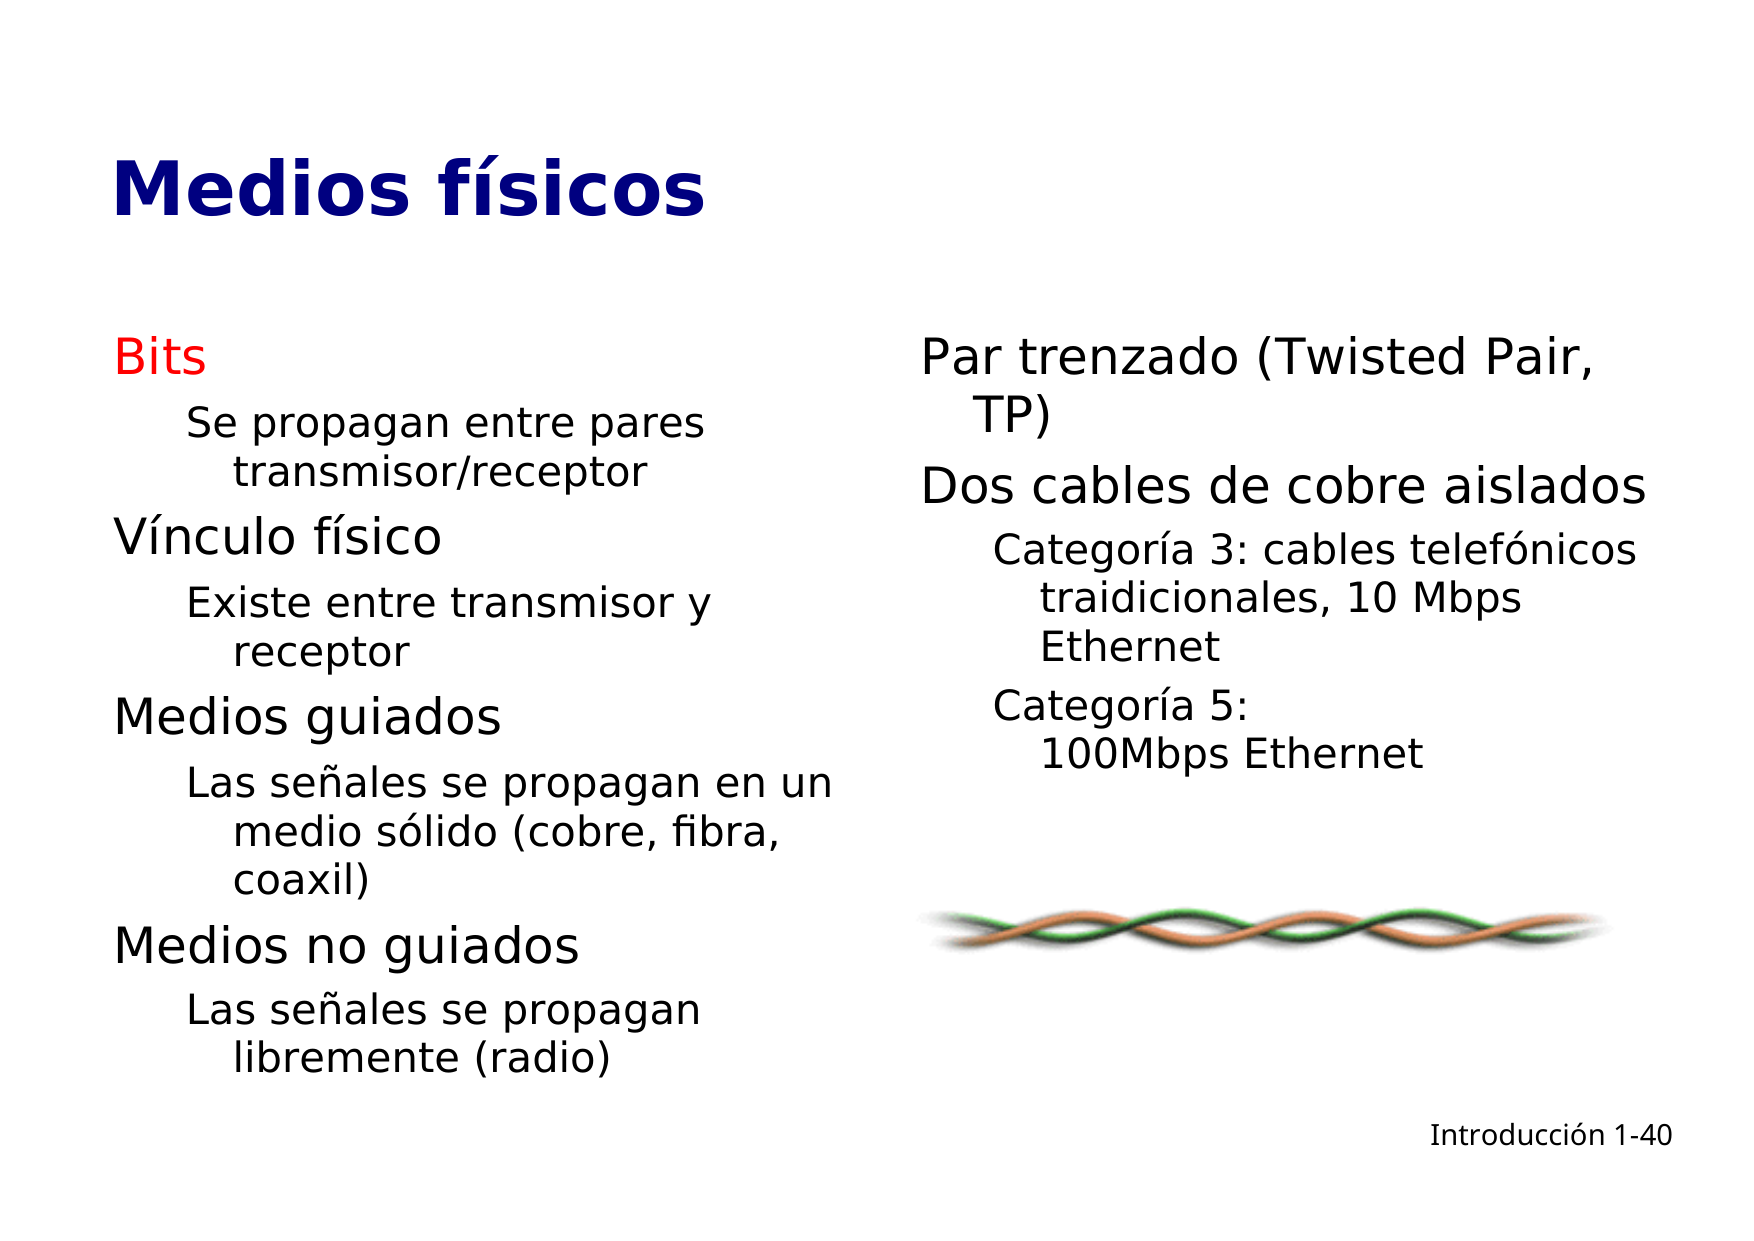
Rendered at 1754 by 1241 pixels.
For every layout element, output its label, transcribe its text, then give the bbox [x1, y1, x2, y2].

list Bits Se propagan entre pares transmisor/receptor Vínculo físico Existe entre transmisor y receptor Medios guiados Las señales se propagan en un medio sólido (cobre, fibra, coaxil) Medios no guiados Las señales se propagan libremente (radio) [96, 320, 865, 1118]
picture [897, 897, 1634, 959]
list Par trenzado (Twisted Pair, TP) Dos cables de cobre aislados Categoría 3: cables telefónicos traidicionales, 10 Mbps Ethernet Categoría 5: 100Mbps Ethernet [903, 320, 1672, 922]
title Medios físicos [96, 78, 1672, 301]
